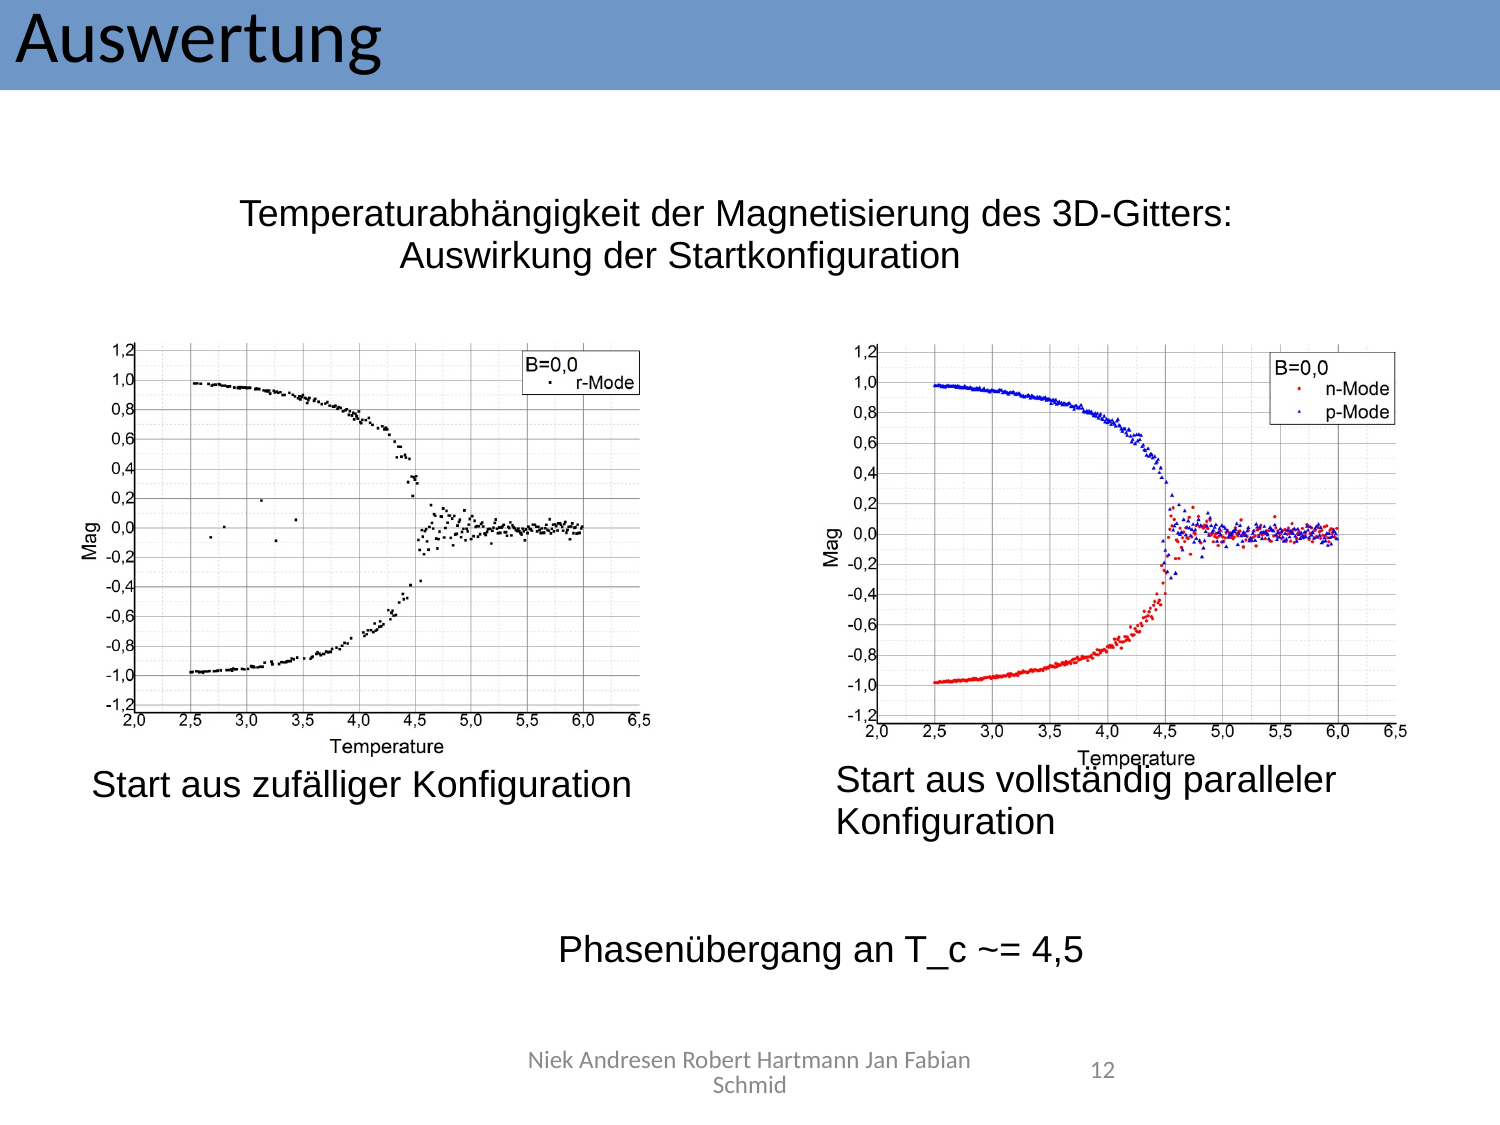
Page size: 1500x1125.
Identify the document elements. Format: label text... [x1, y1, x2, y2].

text_box Start aus zufälliger Konfiguration [76, 755, 691, 821]
text_box Start aus vollständig paralleler Konfiguration [820, 751, 1436, 817]
text_box Auswertung [0, 0, 1500, 91]
text_box Temperaturabhängigkeit der Magnetisierung des 3D-Gitters: Auswirkung der Startkonfiguration [224, 185, 1249, 285]
picture [2, 284, 1500, 811]
text_box Niek Andresen Robert Hartmann Jan Fabian Schmid [512, 1042, 988, 1103]
text_box Phasenübergang an T_c ~= 4,5 [543, 921, 1099, 979]
text_box [1074, 1042, 1426, 1103]
